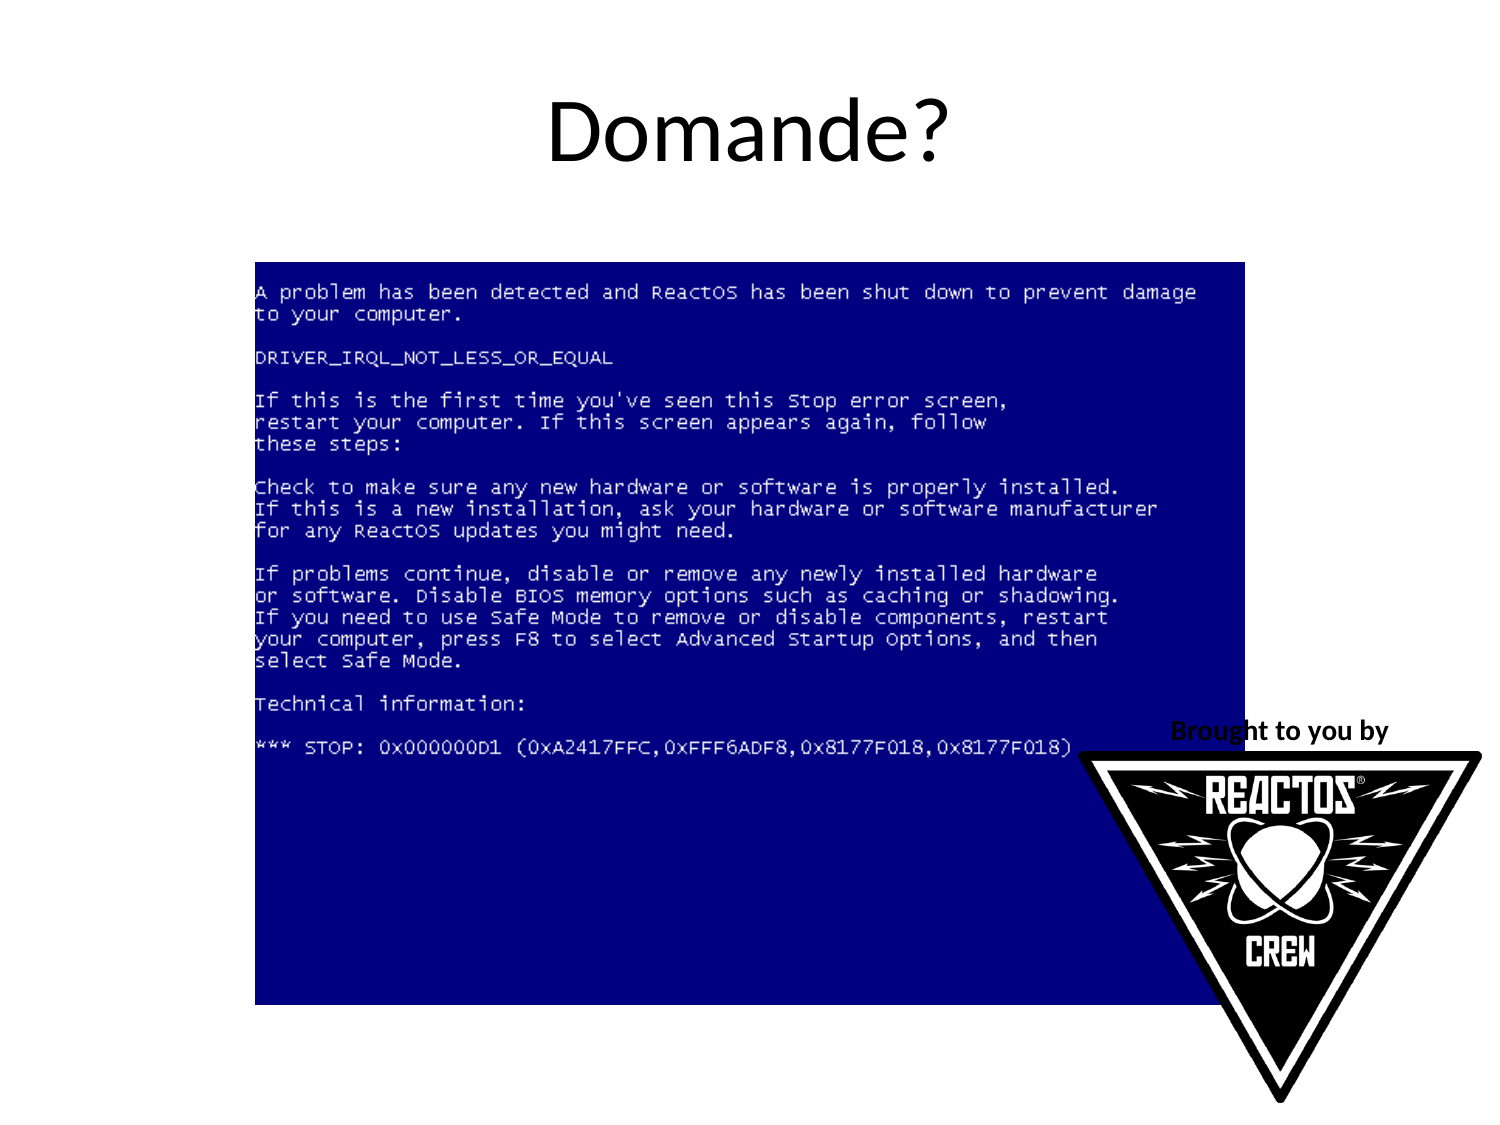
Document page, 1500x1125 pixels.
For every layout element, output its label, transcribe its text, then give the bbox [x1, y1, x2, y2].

text_box [255, 262, 1245, 1006]
picture [1078, 751, 1482, 1103]
text_box Brought to you by [1083, 703, 1477, 756]
title Domande? [75, 45, 1426, 233]
